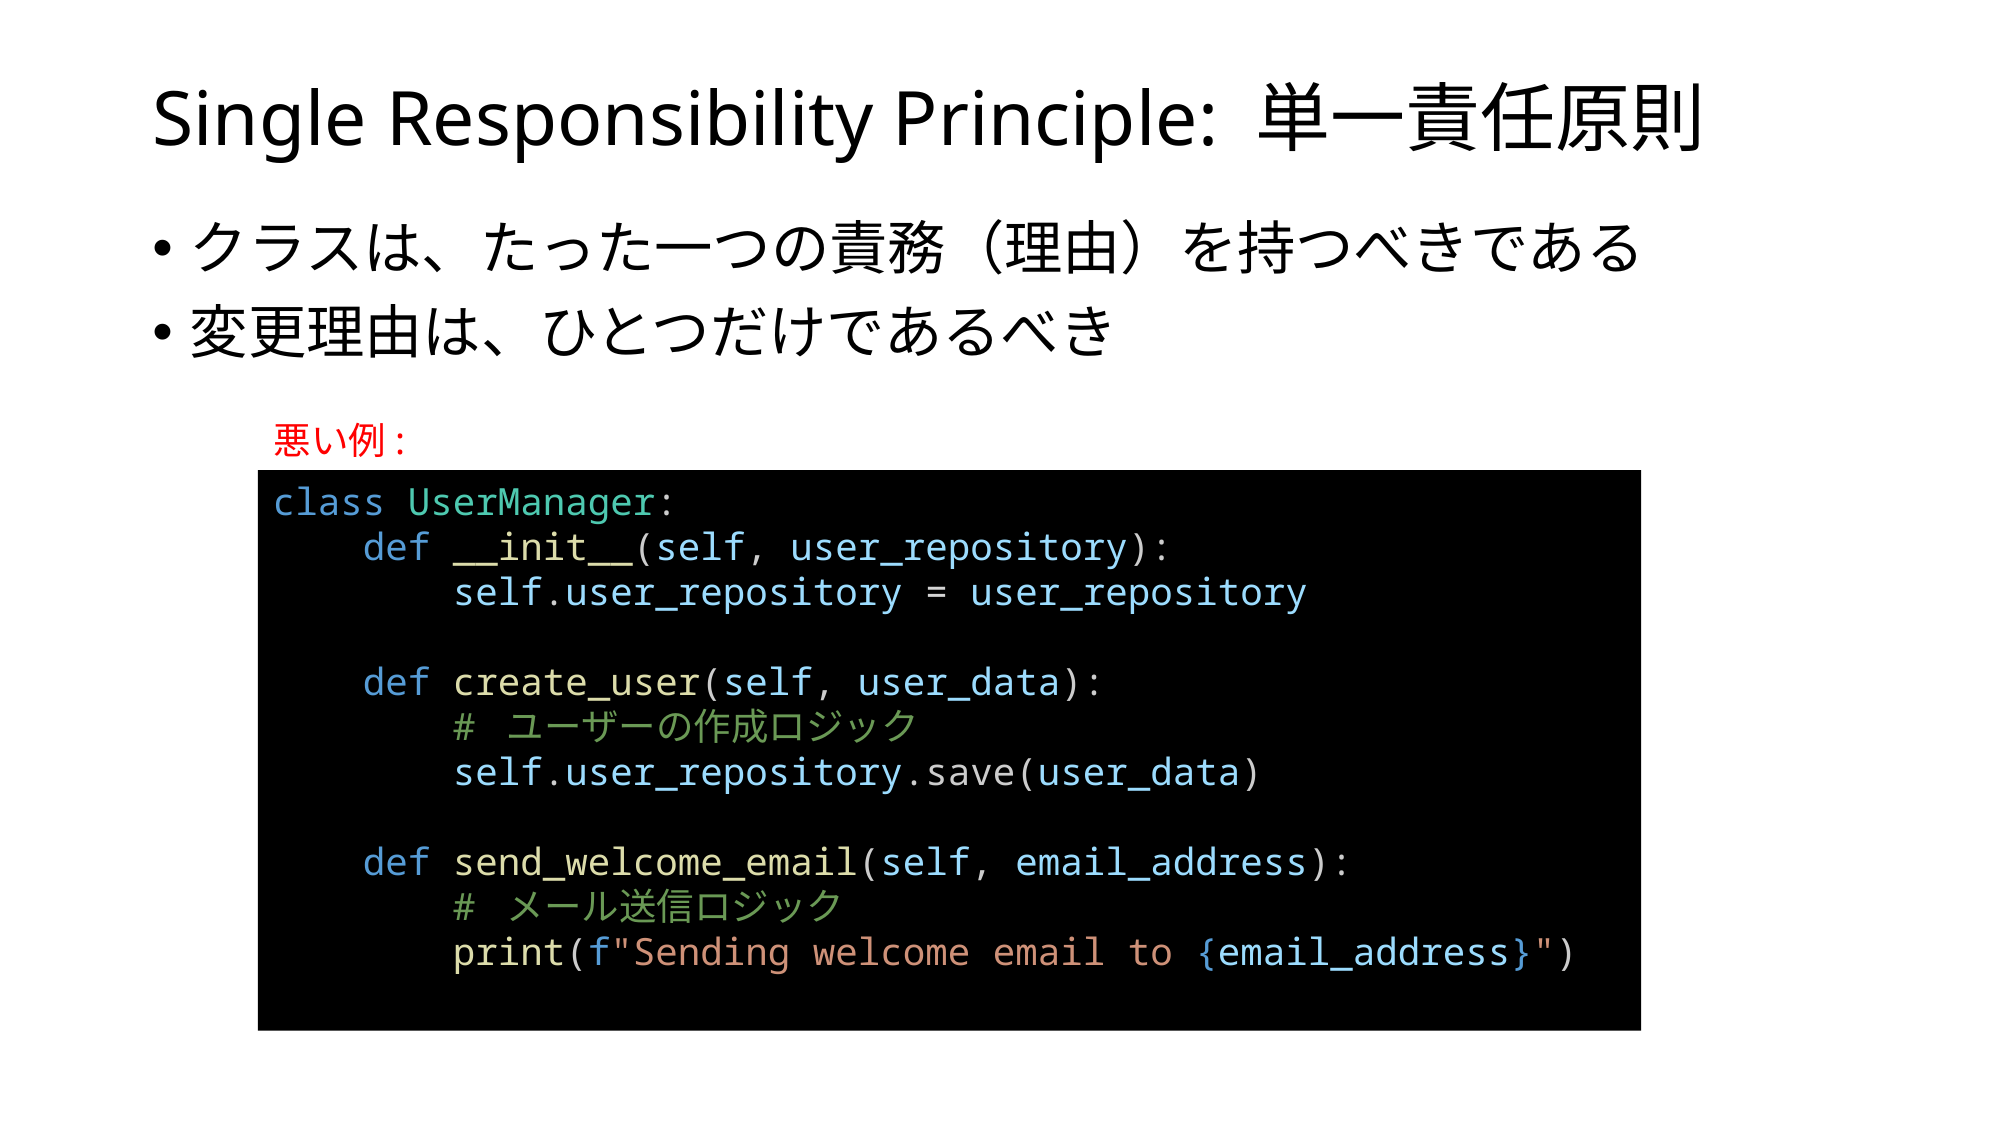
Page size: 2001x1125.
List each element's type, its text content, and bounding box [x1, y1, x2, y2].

text_box class UserManager: def __init__(self, user_repository): self.user_repository = user_repository def create_user(self, user_data): # ユーザーの作成ロジック self.user_repository.save(user_data) def send_welcome_email(self, email_address): # メール送信ロジック print(f"Sending welcome email to {email_address}") [257, 470, 1642, 1031]
list クラスは、たった一つの責務（理由）を持つべきである 変更理由は、ひとつだけであるべき [137, 212, 1863, 461]
title Single Responsibility Principle: 単一責任原則 [137, 59, 1863, 184]
text_box 悪い例: [258, 409, 709, 470]
